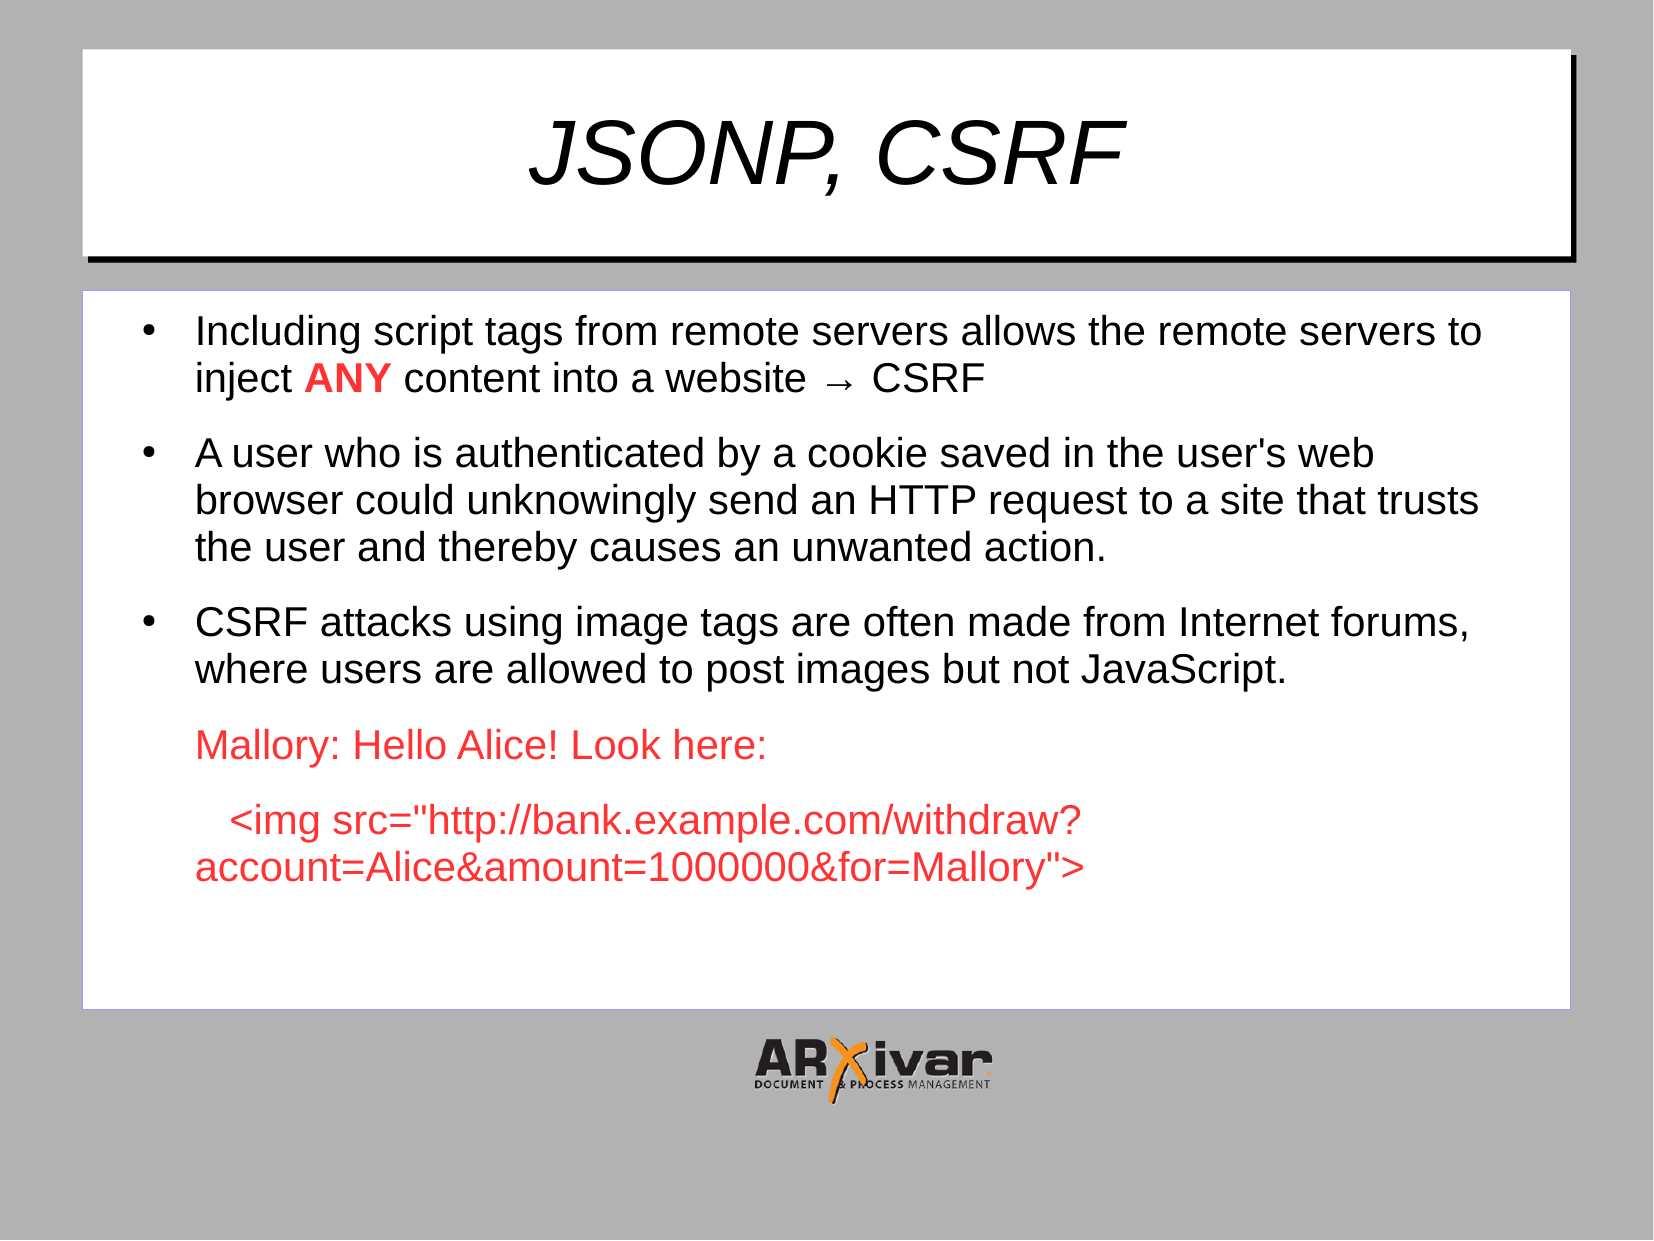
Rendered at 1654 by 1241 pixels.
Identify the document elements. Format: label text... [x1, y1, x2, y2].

title JSONP, CSRF [82, 49, 1571, 257]
list Including script tags from remote servers allows the remote servers to inject ANY content into a website → CSRF A user who is authenticated by a cookie saved in the user's web browser could unknowingly send an HTTP request to a site that trusts the user and thereby causes an unwanted action. CSRF attacks using image tags are often made from Internet forums, where users are allowed to post images but not JavaScript. Mallory: Hello Alice! Look here: <img src="http://bank.example.com/withdraw?account=Alice&amount=1000000&for=Mallory"> [82, 290, 1571, 1010]
picture [755, 1031, 993, 1111]
